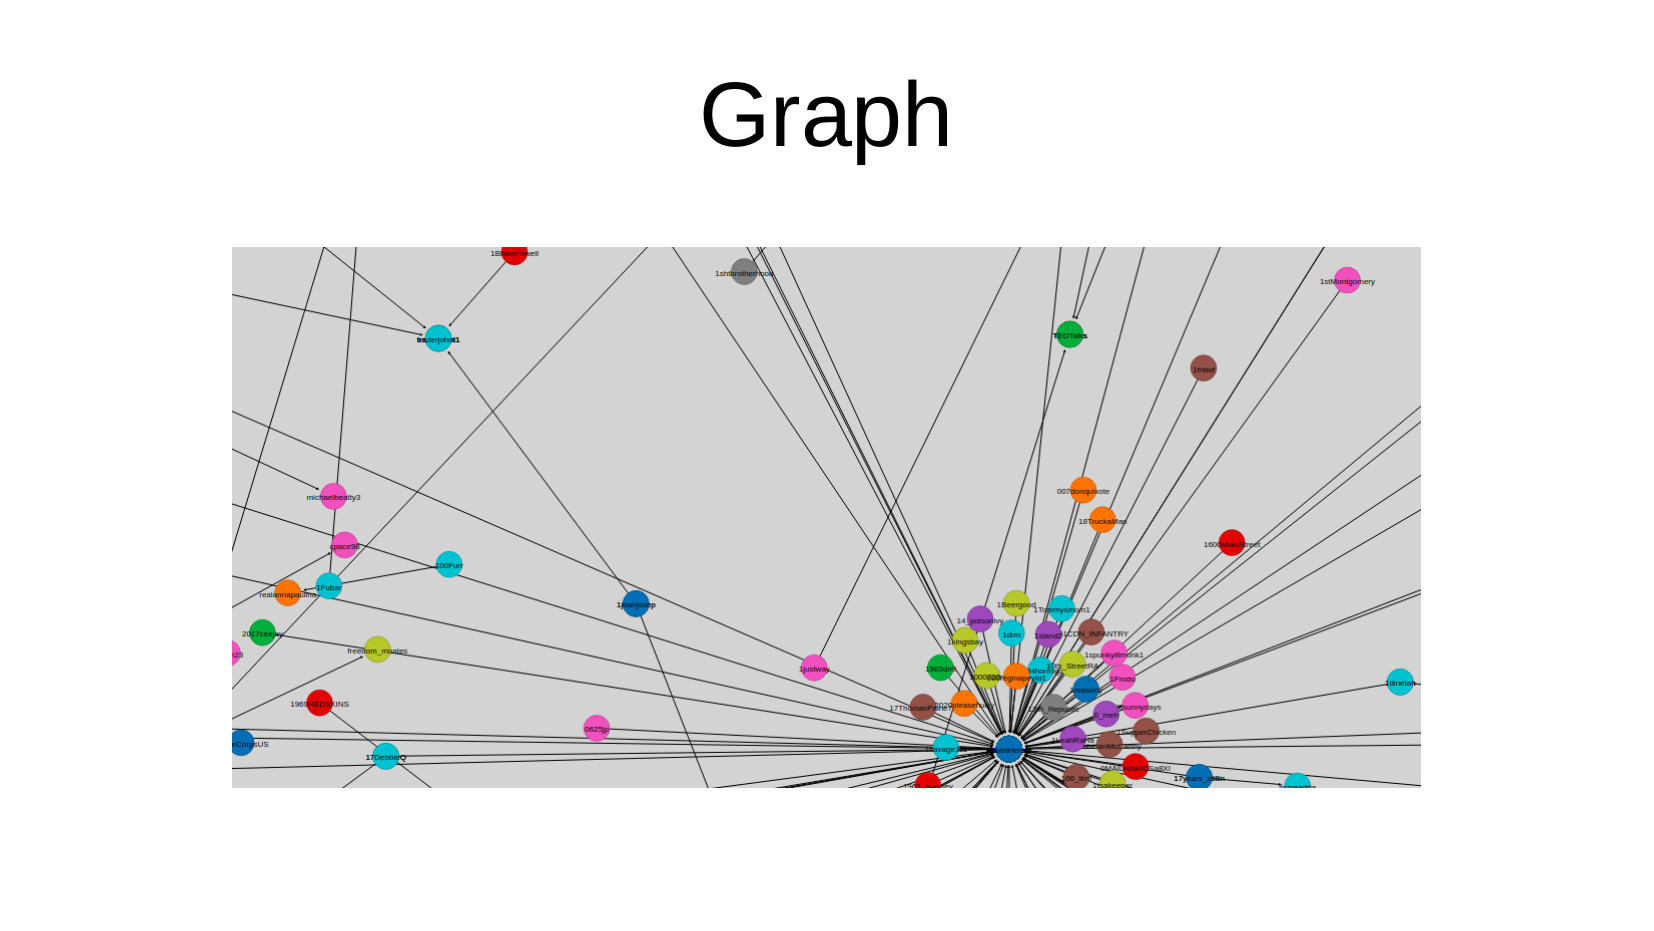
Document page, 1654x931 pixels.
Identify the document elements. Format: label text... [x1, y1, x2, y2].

picture [232, 247, 1421, 788]
title Graph [82, 37, 1571, 193]
